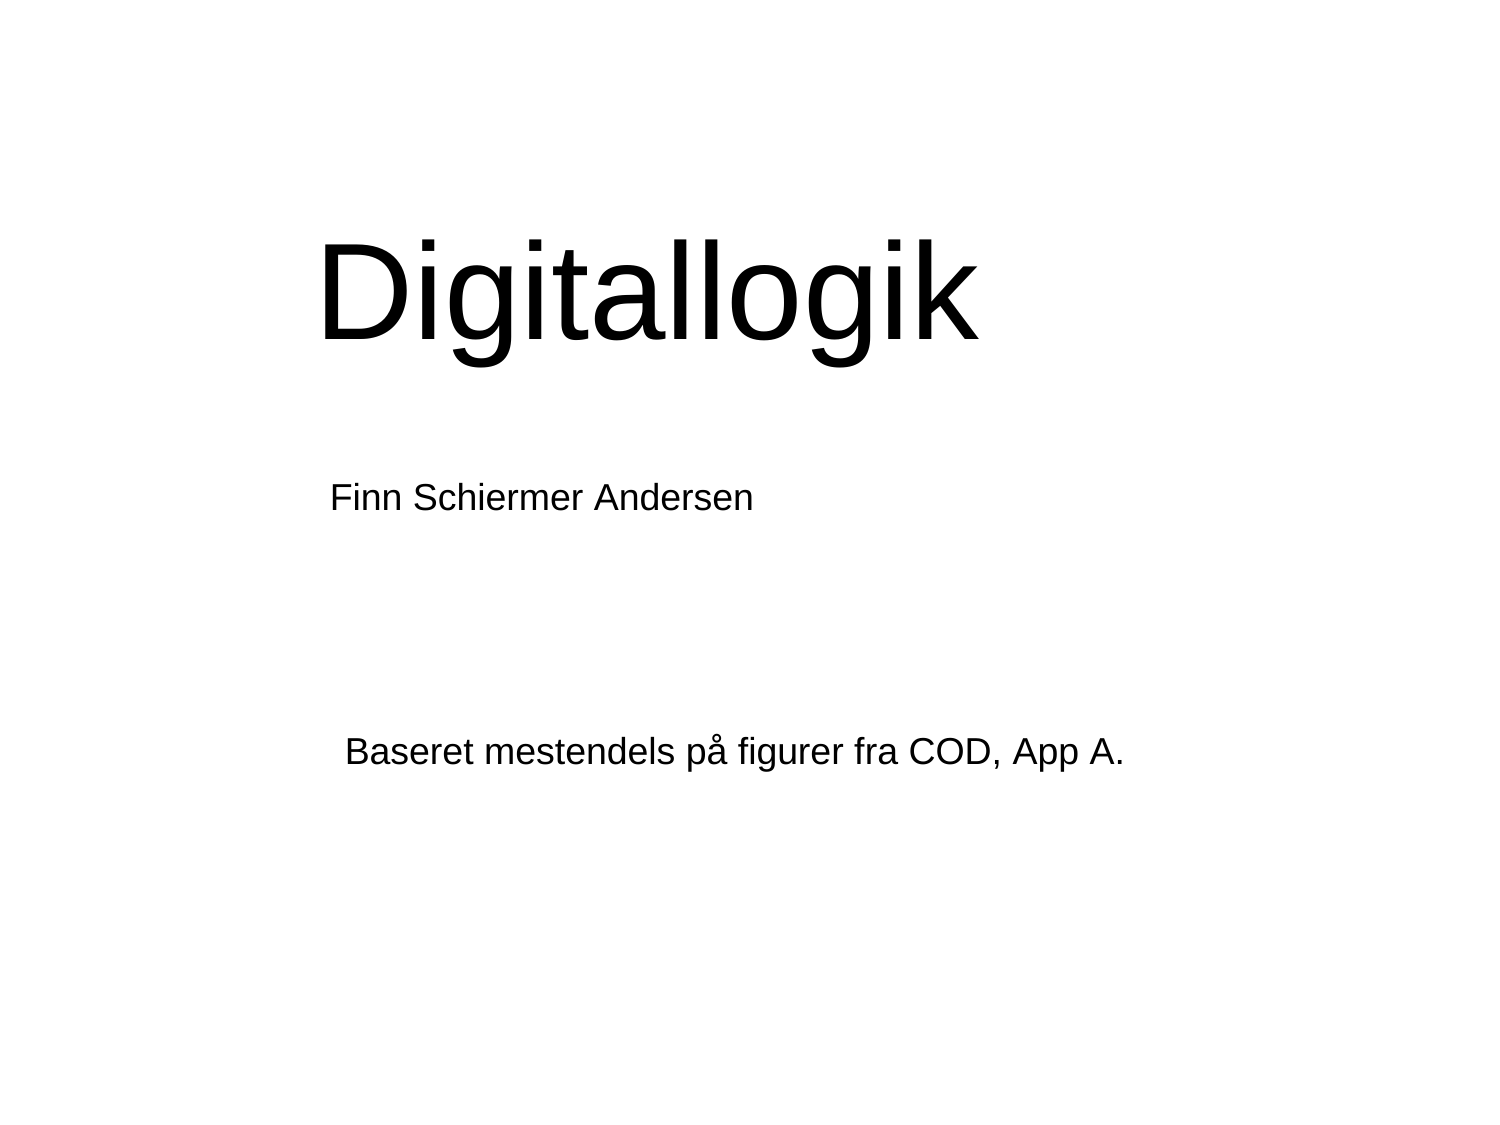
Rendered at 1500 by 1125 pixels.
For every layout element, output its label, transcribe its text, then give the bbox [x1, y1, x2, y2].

text_box Digitallogik [300, 195, 1096, 375]
text_box Baseret mestendels på figurer fra COD, App A. [330, 720, 1141, 780]
text_box Finn Schiermer Andersen [315, 465, 769, 526]
